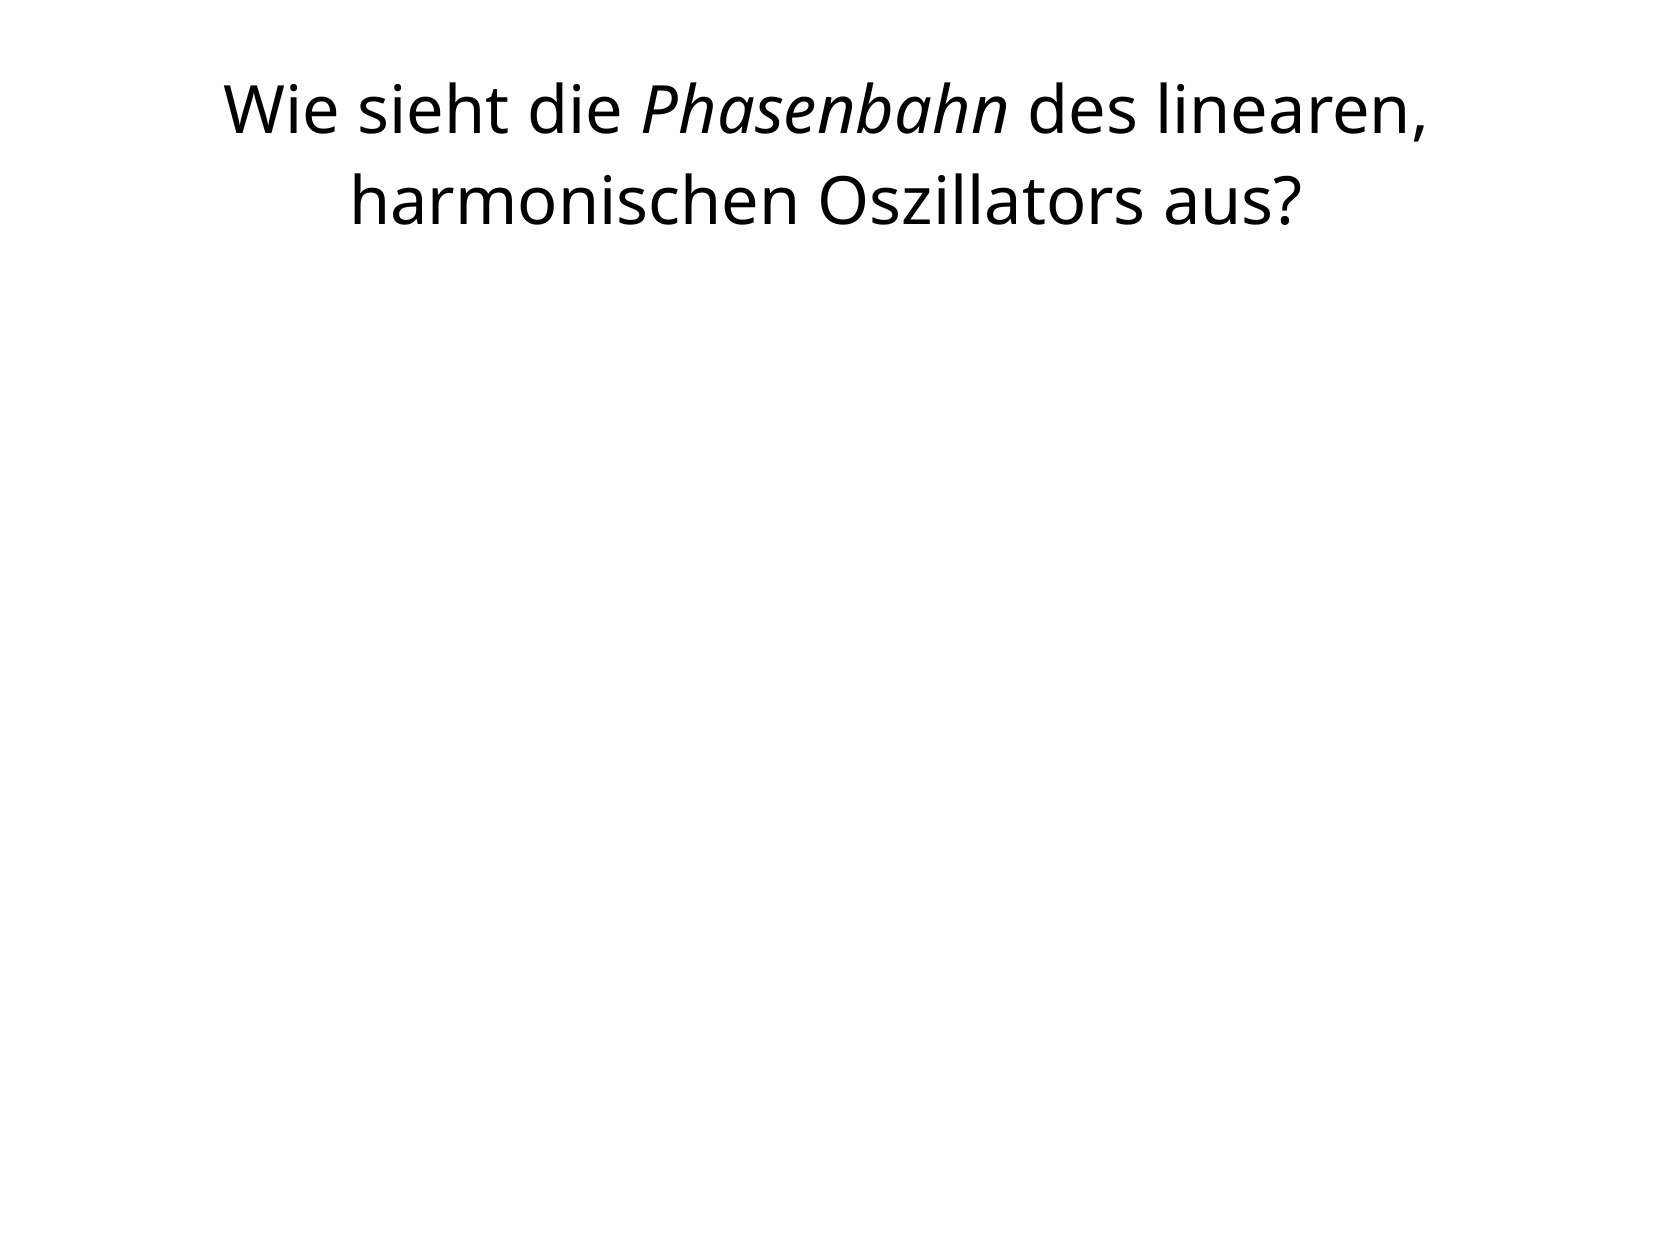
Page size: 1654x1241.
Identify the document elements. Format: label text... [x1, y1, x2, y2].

title Wie sieht die Phasenbahn des linearen, harmonischen Oszillators aus? [82, 49, 1571, 257]
